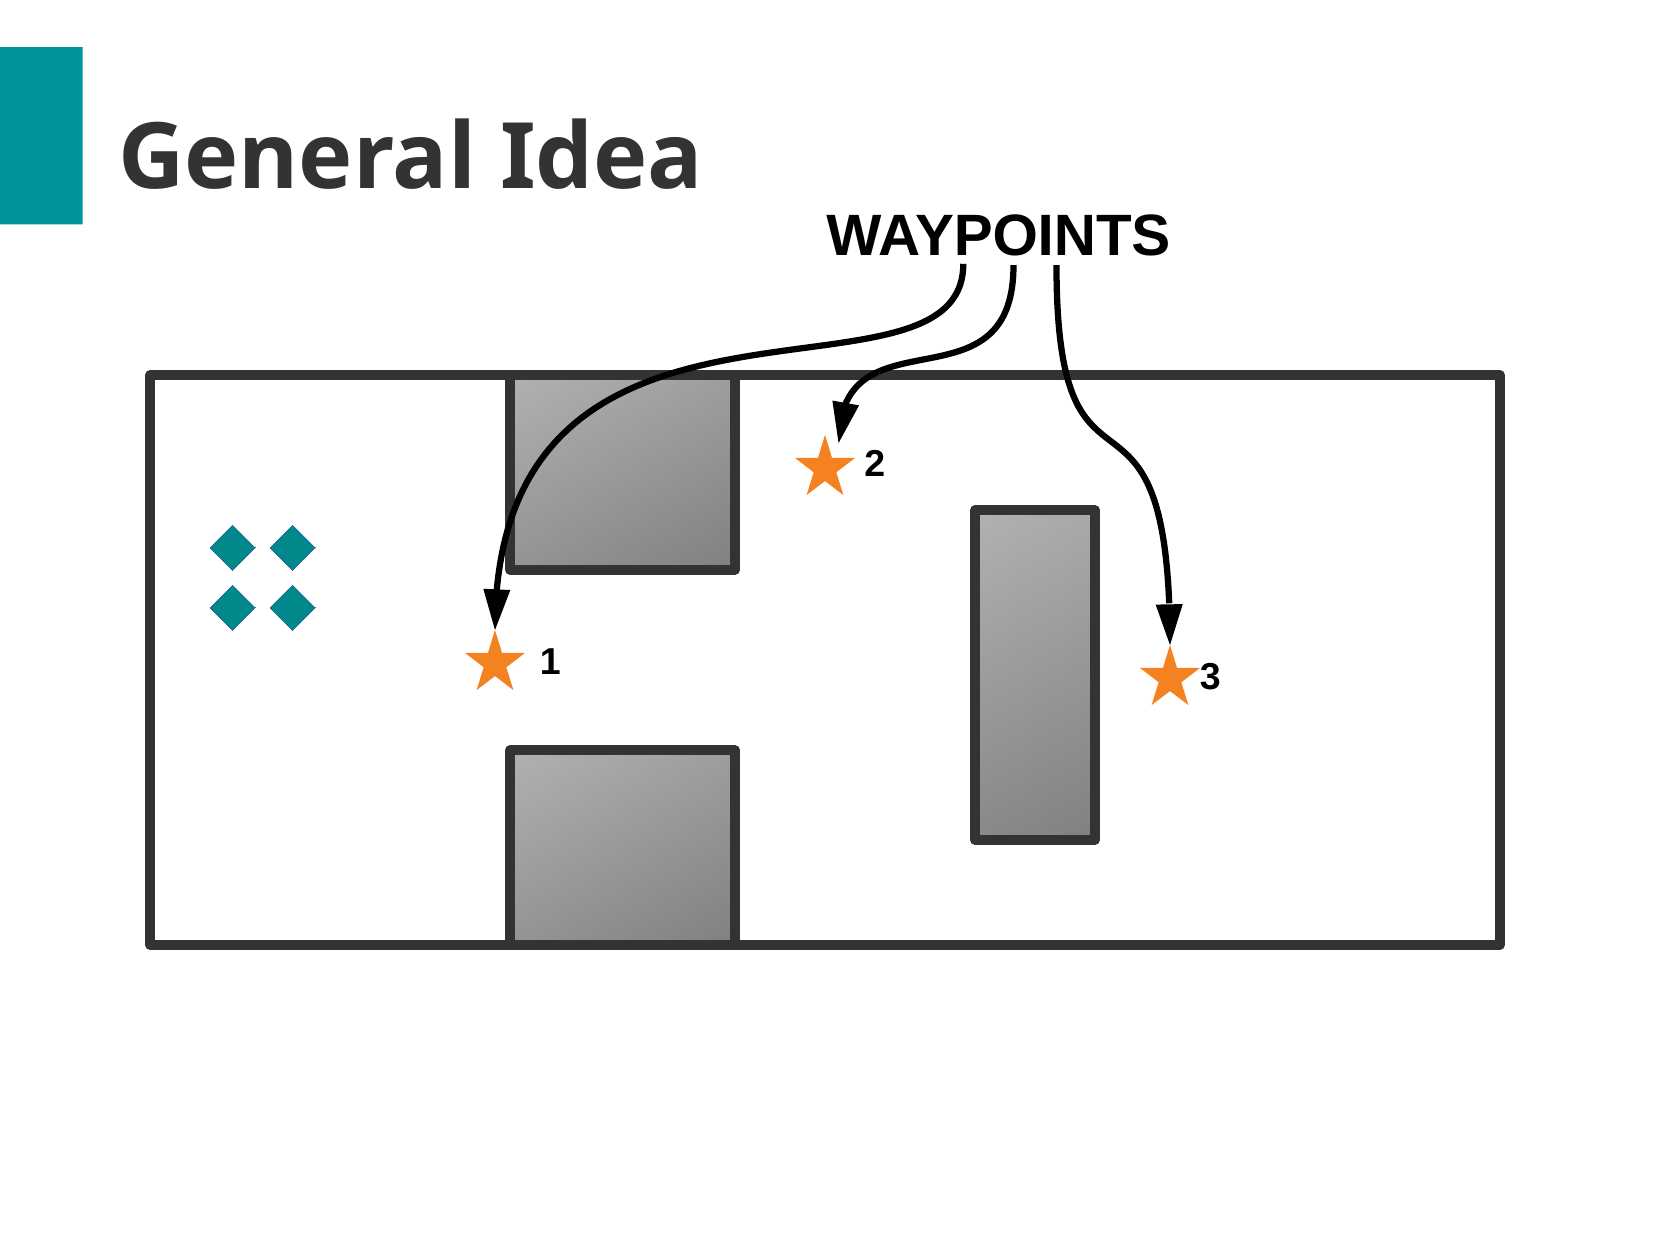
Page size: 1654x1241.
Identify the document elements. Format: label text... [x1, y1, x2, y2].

text_box 3 [1185, 648, 1236, 706]
text_box [270, 525, 316, 571]
text_box [510, 750, 736, 946]
text_box [465, 631, 525, 691]
text_box WAYPOINTS [811, 195, 1186, 275]
text_box [975, 510, 1096, 841]
text_box 2 [849, 435, 901, 492]
text_box [210, 585, 256, 631]
text_box 1 [525, 633, 576, 691]
text_box [510, 375, 736, 571]
title General Idea [118, 49, 1571, 257]
text_box [270, 585, 316, 631]
text_box [210, 525, 256, 571]
text_box [510, 375, 653, 509]
text_box [795, 435, 849, 496]
text_box [1140, 646, 1185, 706]
